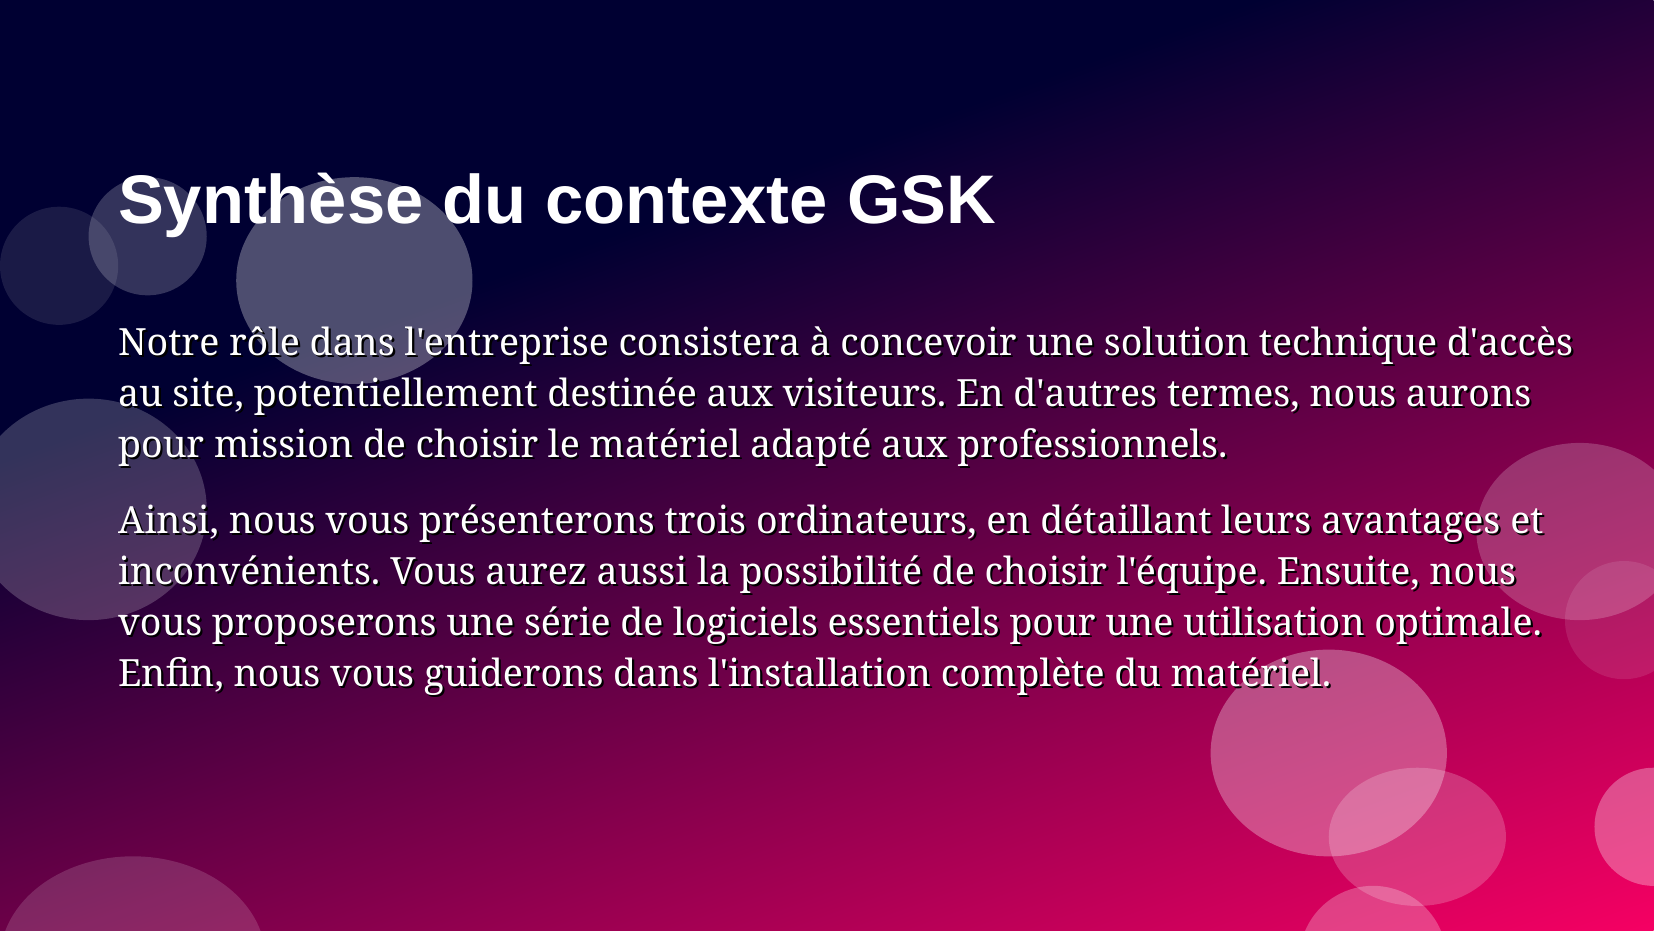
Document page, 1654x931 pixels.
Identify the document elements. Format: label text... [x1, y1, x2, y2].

subtitle Notre rôle dans l'entreprise consistera à concevoir une solution technique d'accès au site, potentiellement destinée aux visiteurs. En d'autres termes, nous aurons pour mission de choisir le matériel adapté aux professionnels. Ainsi, nous vous présenterons trois ordinateurs, en détaillant leurs avantages et inconvénients. Vous aurez aussi la possibilité de choisir l'équipe. Ensuite, nous vous proposerons une série de logiciels essentiels pour une utilisation optimale. Enfin, nous vous guiderons dans l'installation complète du matériel. [118, 350, 1595, 739]
title Synthèse du contexte GSK [118, 118, 1595, 281]
